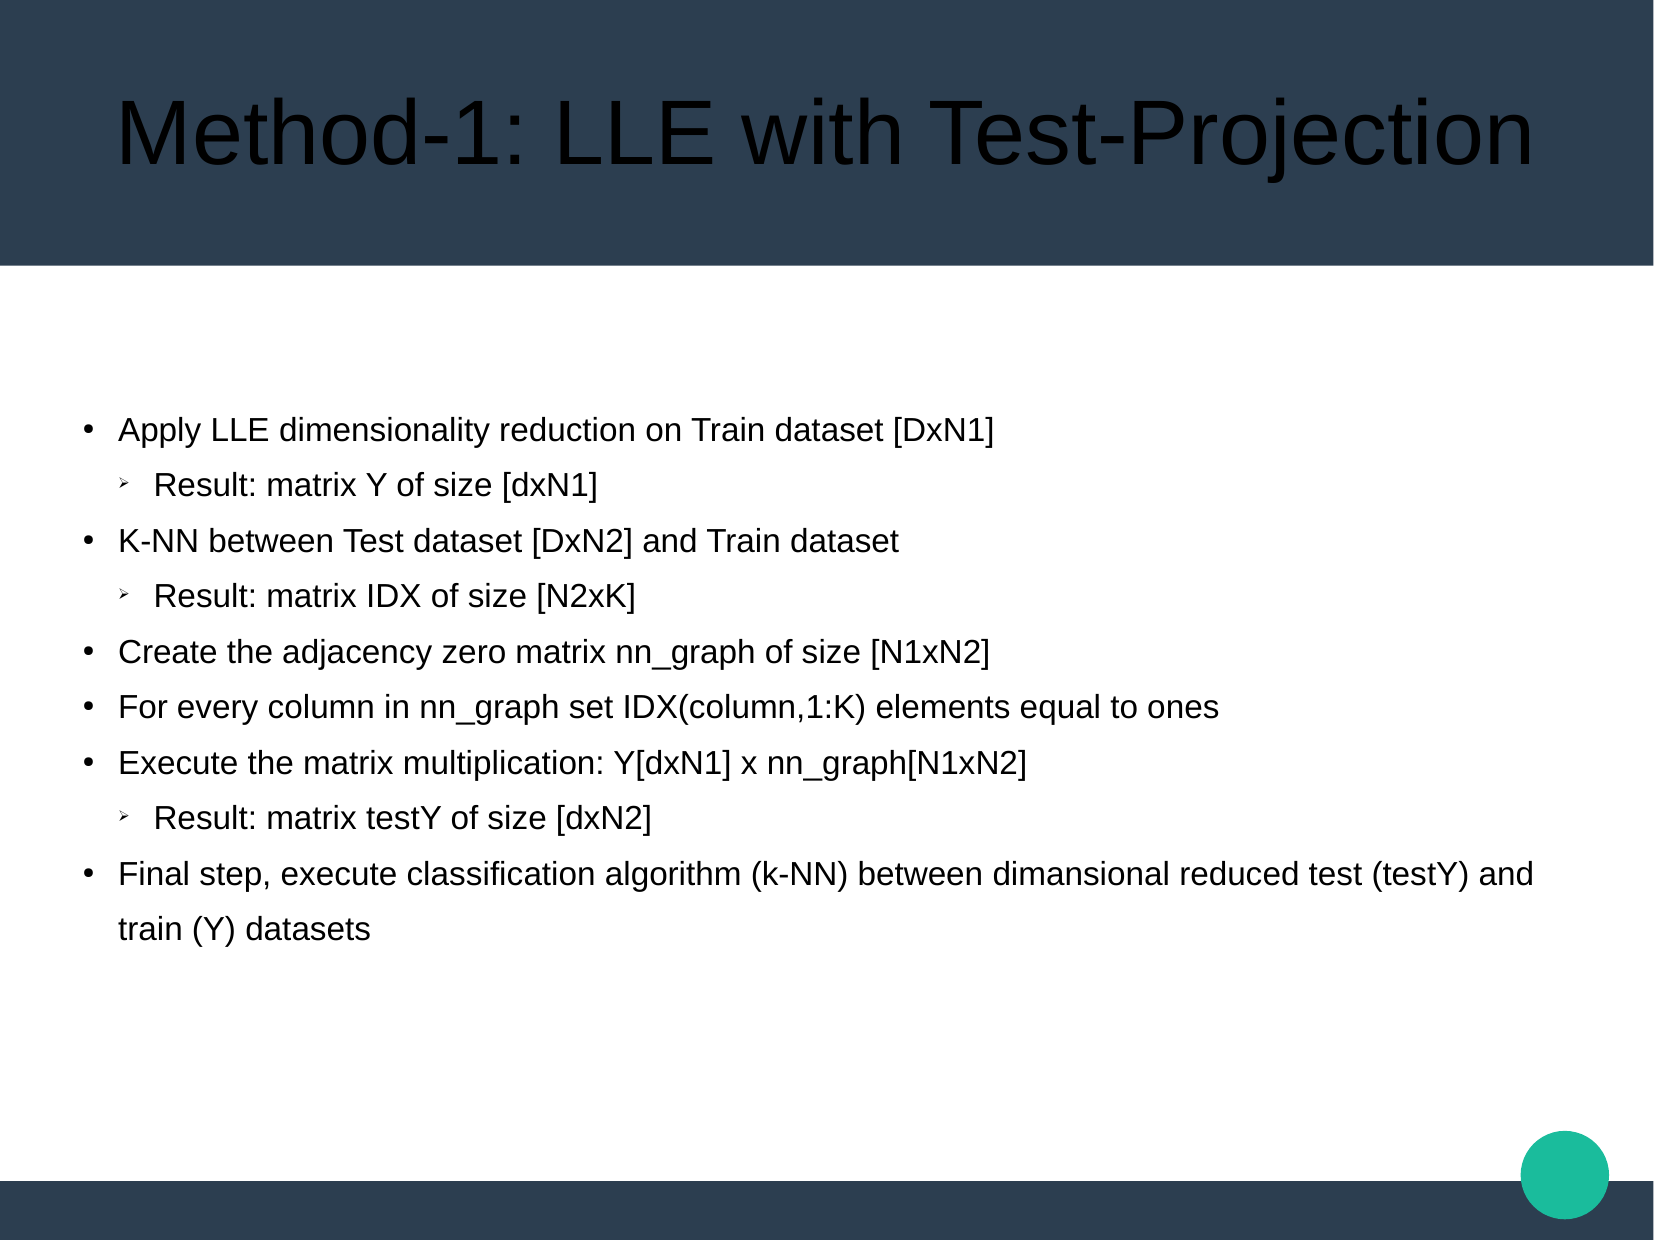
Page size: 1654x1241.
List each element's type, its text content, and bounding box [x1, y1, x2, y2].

text_box Apply LLE dimensionality reduction on Train dataset [DxN1] Result: matrix Y of size [dxN1] K-NN between Test dataset [DxN2] and Train dataset Result: matrix IDX of size [N2xK] Create the adjacency zero matrix nn_graph of size [N1xN2] For every column in nn_graph set IDX(column,1:K) elements equal to ones Execute the matrix multiplication: Y[dxN1] x nn_graph[N1xN2] Result: matrix testY of size [dxN2] Final step, execute classification algorithm (k-NN) between dimansional reduced test (testY) and train (Y) datasets [82, 281, 1571, 1060]
text_box Method-1: LLE with Test-Projection [58, 49, 1595, 207]
